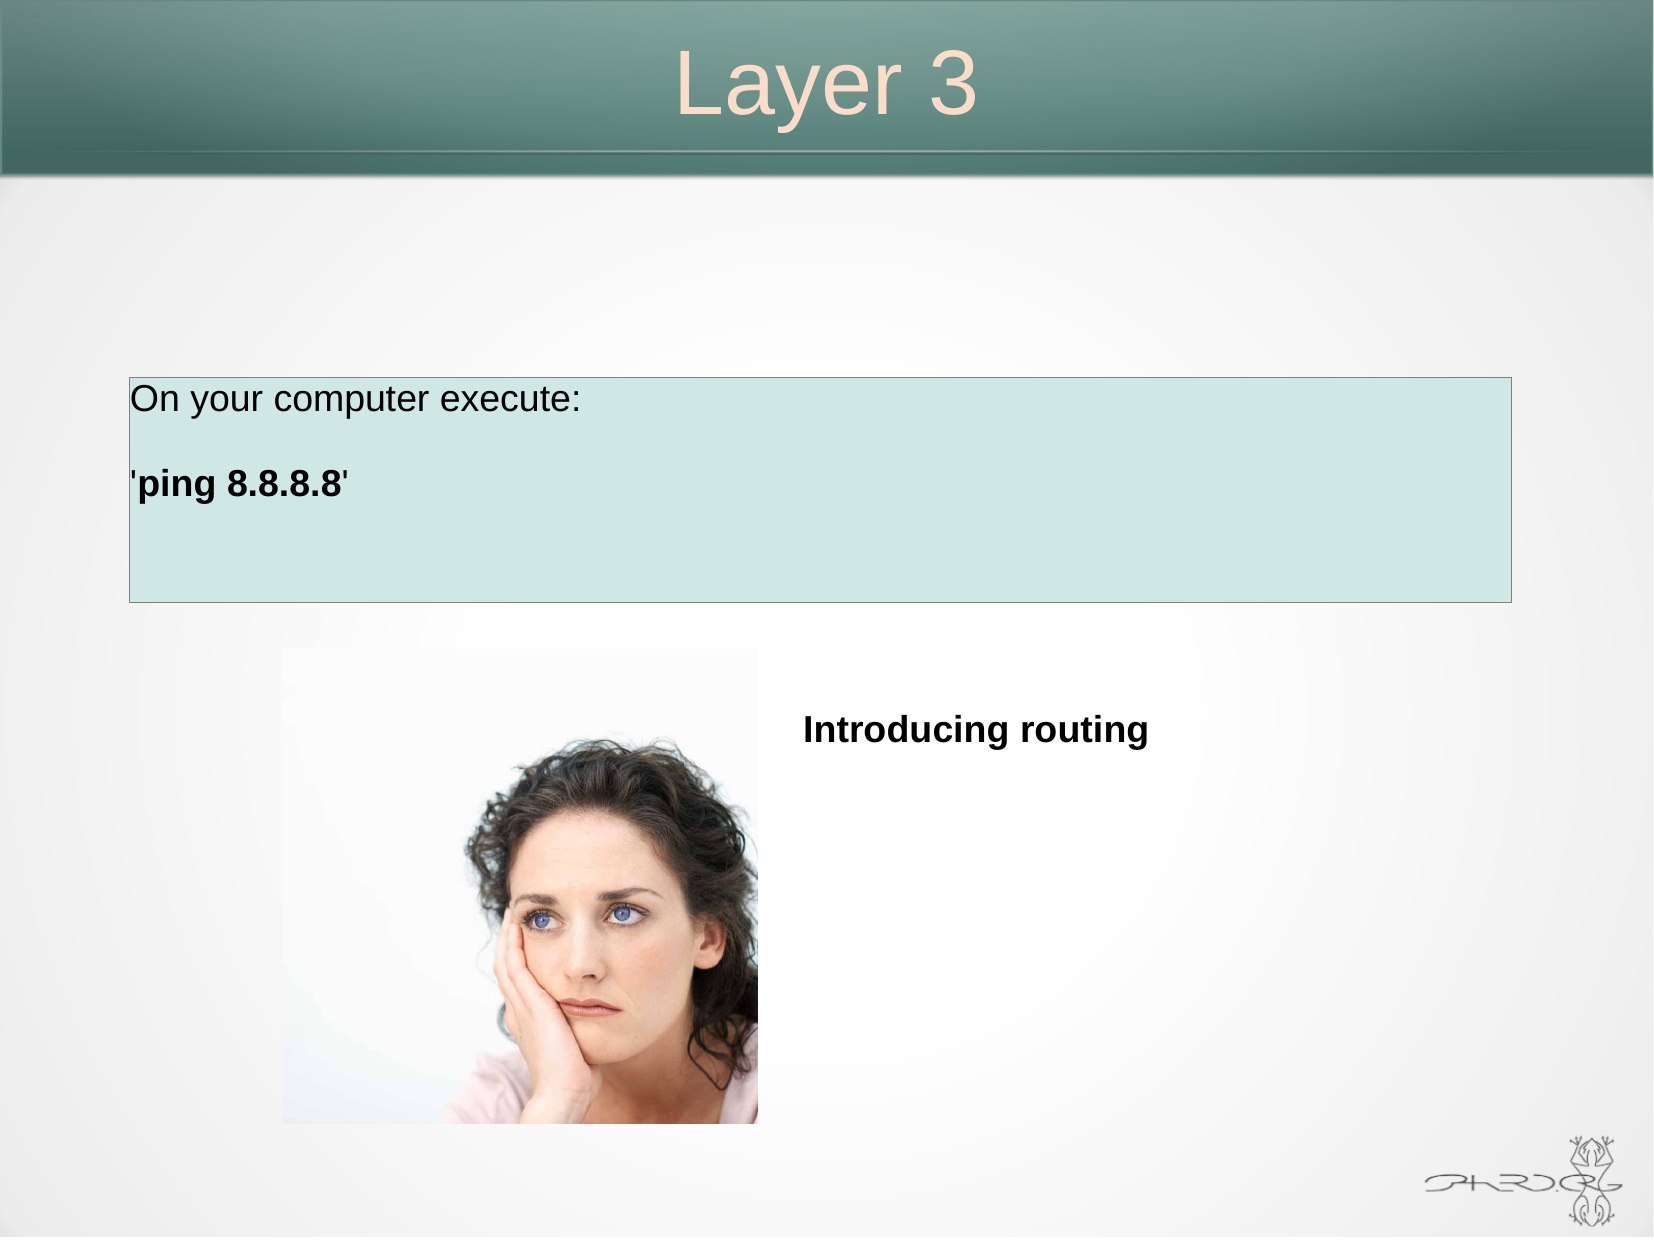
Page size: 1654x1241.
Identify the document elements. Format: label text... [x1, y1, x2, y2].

picture [0, 0, 1654, 1237]
text_box On your computer execute: 'ping 8.8.8.8' [129, 377, 1512, 603]
text_box Introducing routing [803, 708, 1654, 850]
title [82, 11, 1571, 154]
